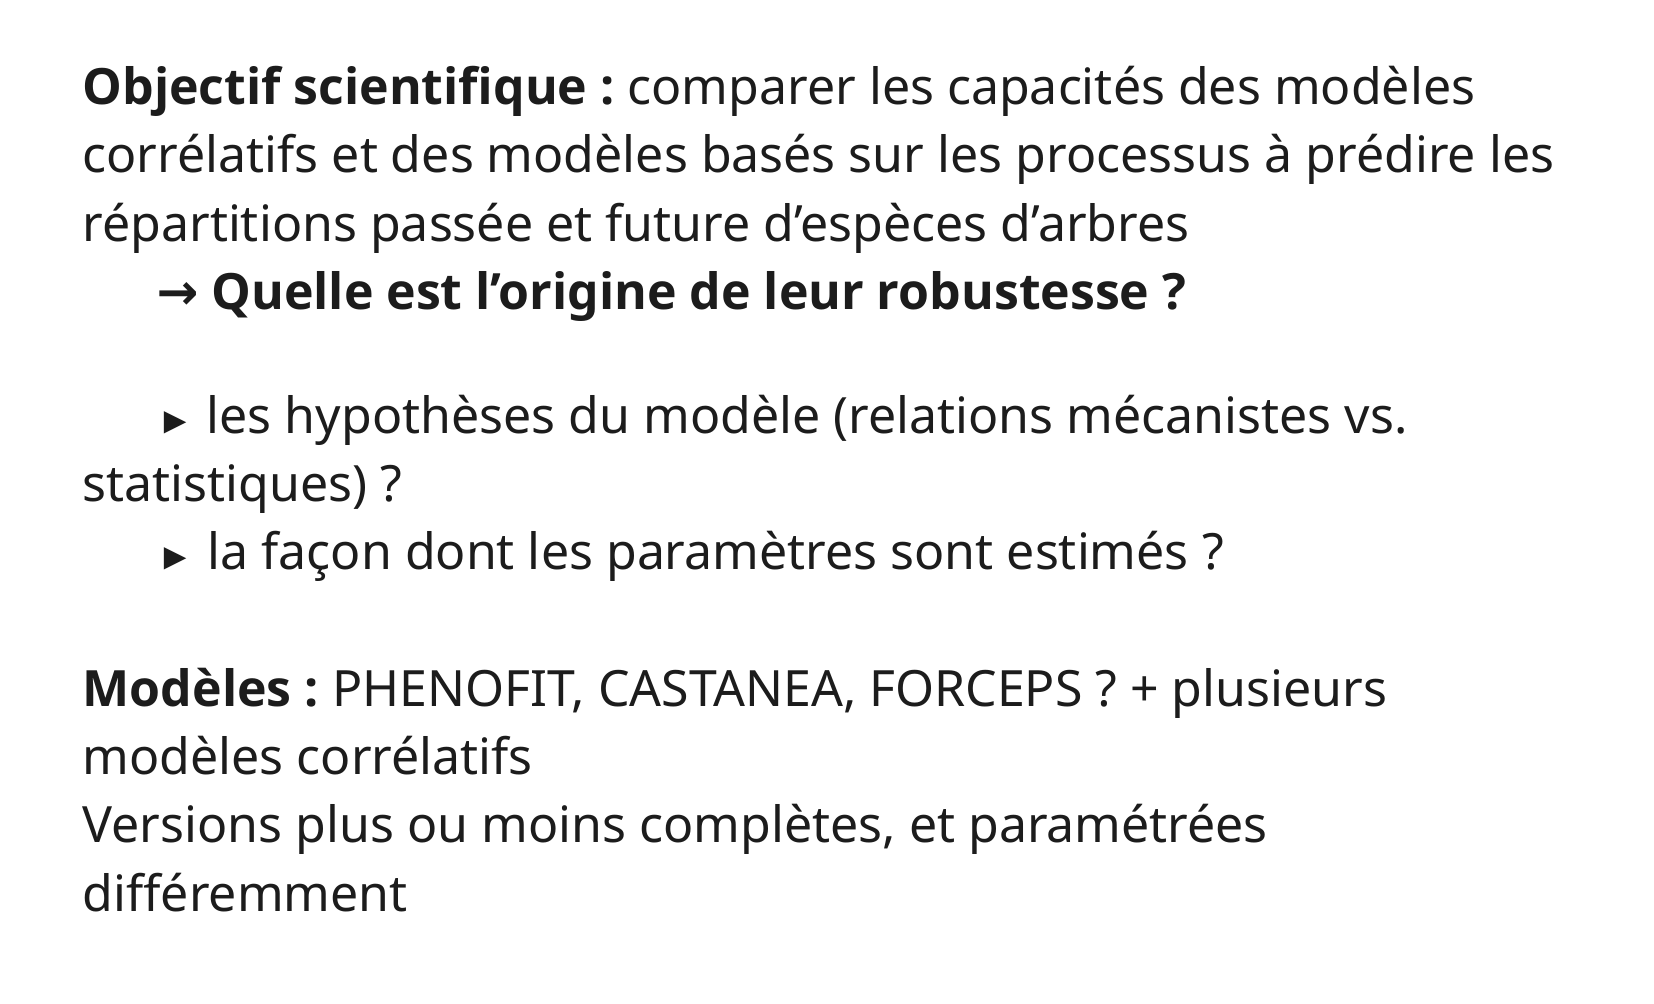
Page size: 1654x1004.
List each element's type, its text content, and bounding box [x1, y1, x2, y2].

text_box Objectif scientifique : comparer les capacités des modèles corrélatifs et des modèles basés sur les processus à prédire les répartitions passée et future d’espèces d’arbres → Quelle est l’origine de leur robustesse ? ► les hypothèses du modèle (relations mécanistes vs. statistiques) ? ► la façon dont les paramètres sont estimés ? Modèles : PHENOFIT, CASTANEA, FORCEPS ? + plusieurs modèles corrélatifs Versions plus ou moins complètes, et paramétrées différemment [82, 50, 1571, 968]
